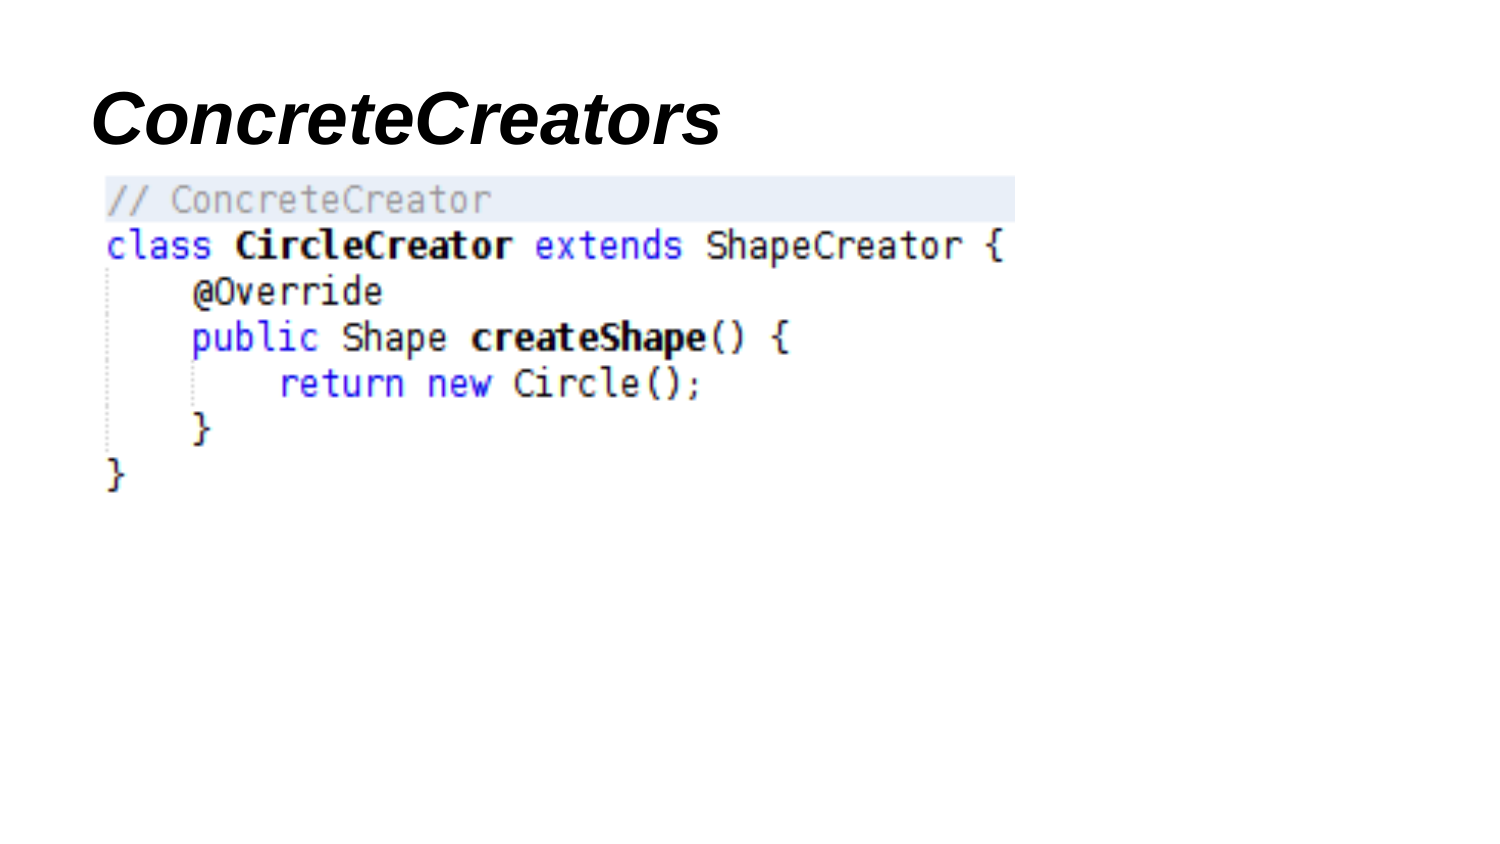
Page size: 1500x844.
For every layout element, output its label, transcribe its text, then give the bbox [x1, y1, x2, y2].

picture [82, 174, 1015, 502]
title ConcreteCreators [75, 33, 1425, 175]
